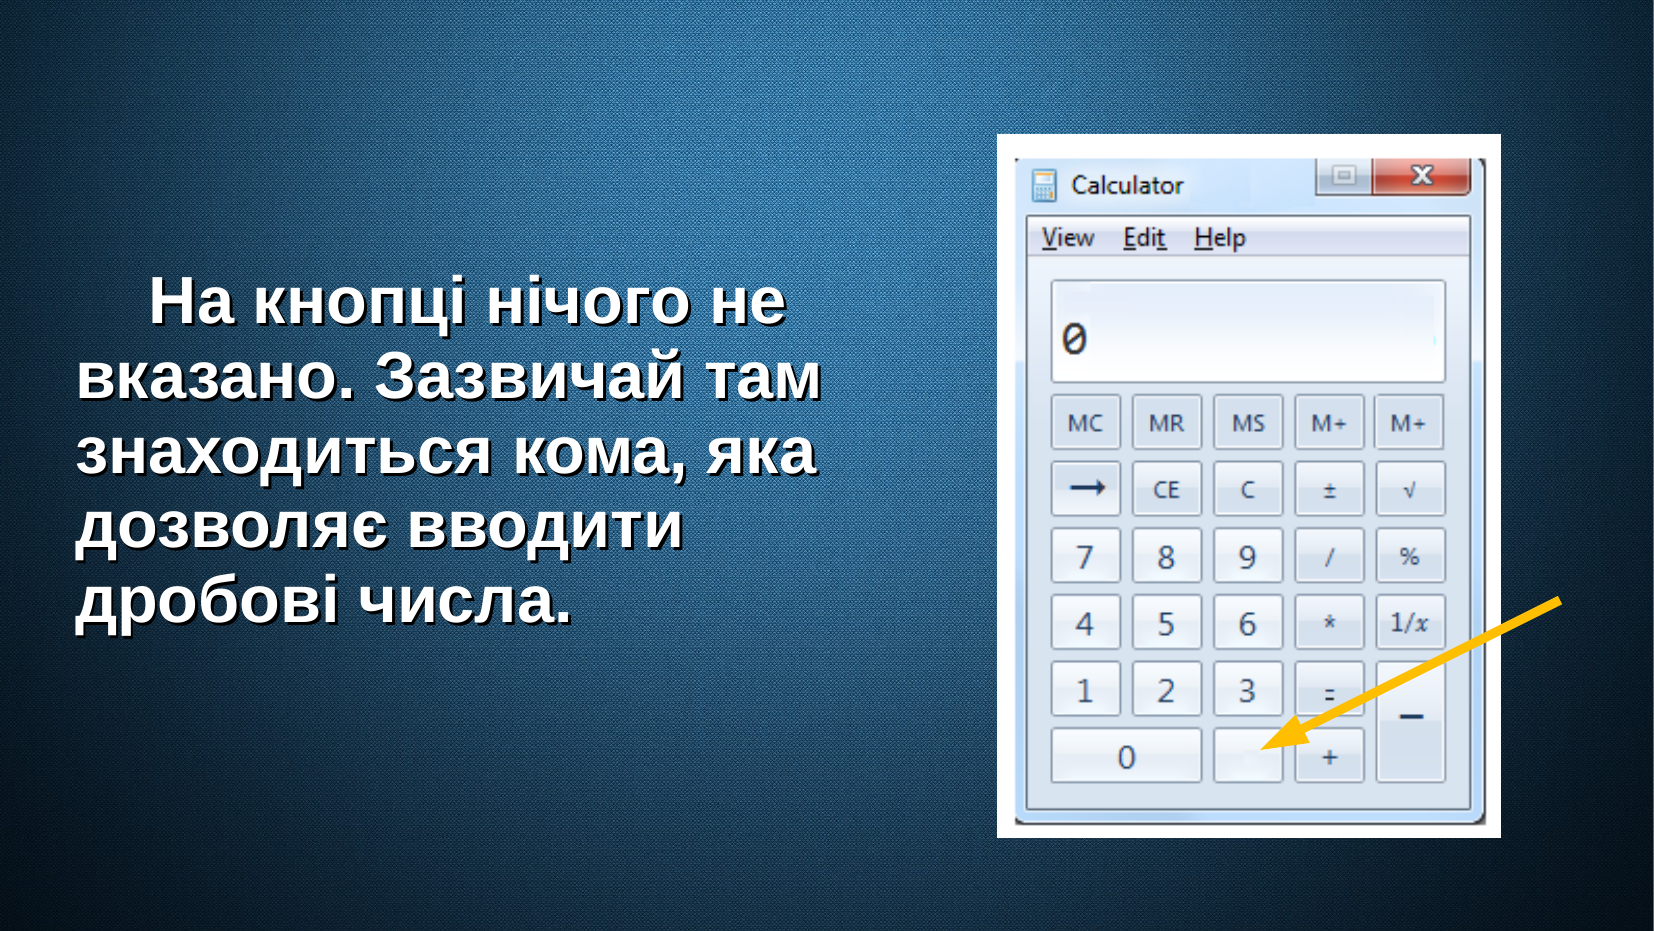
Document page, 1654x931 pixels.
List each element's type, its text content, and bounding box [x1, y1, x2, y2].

subtitle На кнопці нічого не вказано. Зазвичай там знаходиться кома, яка дозволяє вводити дробові числа. [75, 90, 946, 811]
picture [0, 0, 1654, 931]
